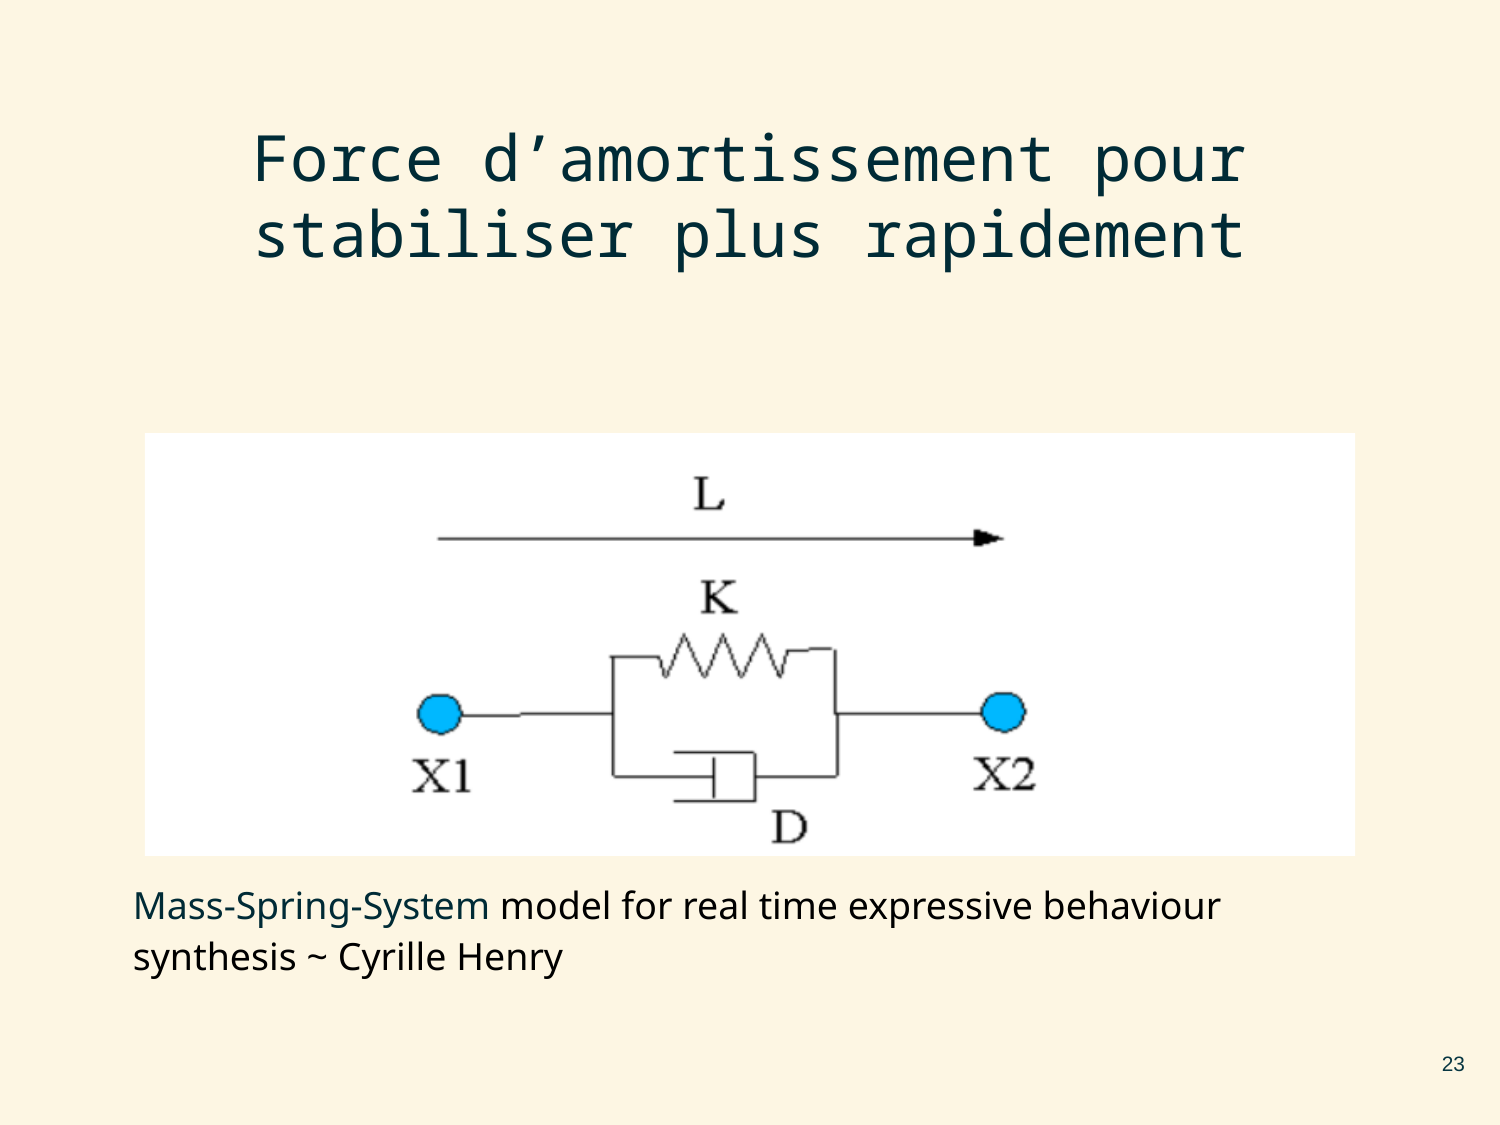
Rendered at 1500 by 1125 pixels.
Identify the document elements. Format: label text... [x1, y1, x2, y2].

title Force d’amortissement pour stabiliser plus rapidement [51, 101, 1449, 286]
text_box Mass-Spring-System model for real time expressive behaviour synthesis ~ Cyrille Henry [118, 872, 1389, 1004]
picture [144, 433, 1356, 856]
slide_number <numéro> [1389, 1019, 1480, 1106]
